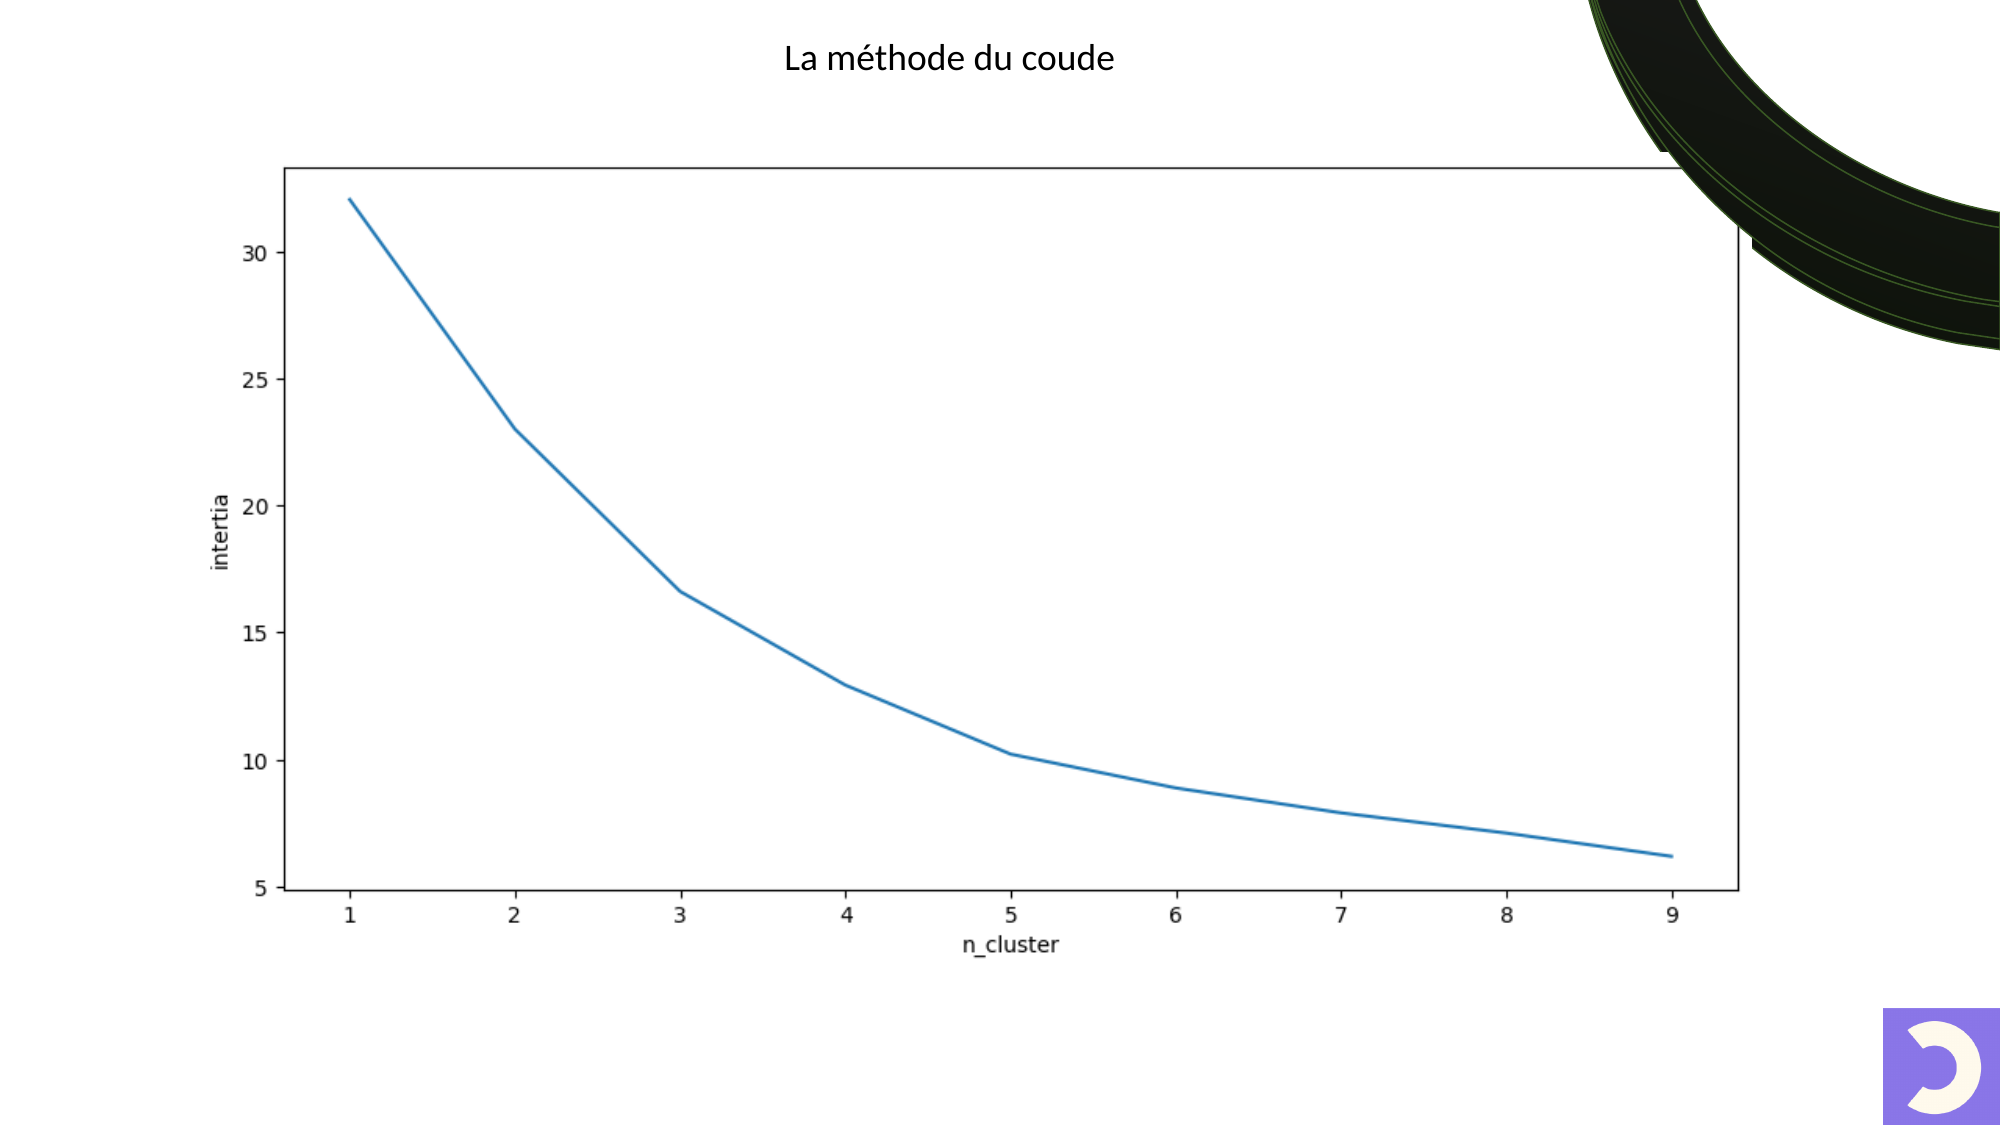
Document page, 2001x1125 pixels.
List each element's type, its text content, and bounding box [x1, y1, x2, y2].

subtitle La méthode du coude [200, 30, 1644, 117]
picture [195, 152, 1752, 973]
text_box [0, 0, 2000, 1125]
picture [1883, 1008, 2000, 1125]
